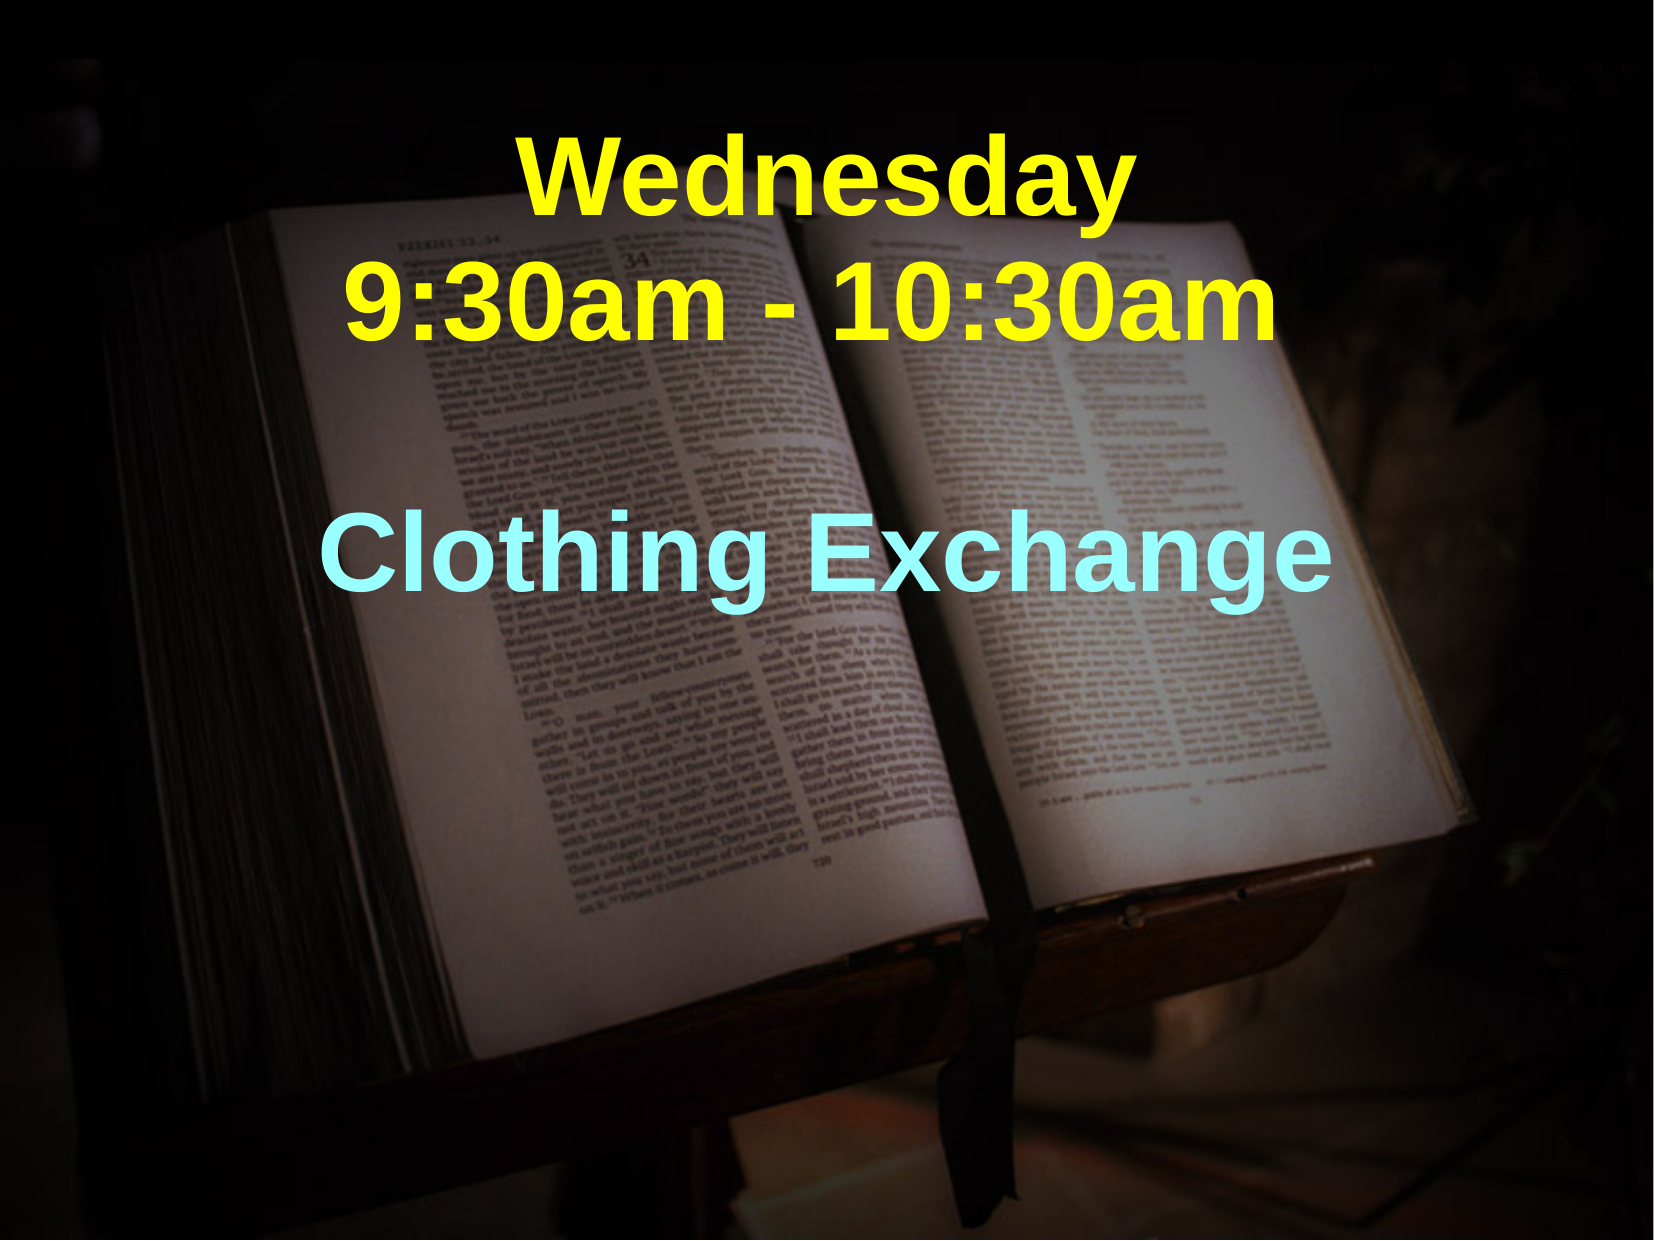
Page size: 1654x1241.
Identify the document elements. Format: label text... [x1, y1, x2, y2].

picture [0, 0, 1654, 1240]
text_box Wednesday 9:30am - 10:30am Clothing Exchange [118, 106, 1536, 1182]
